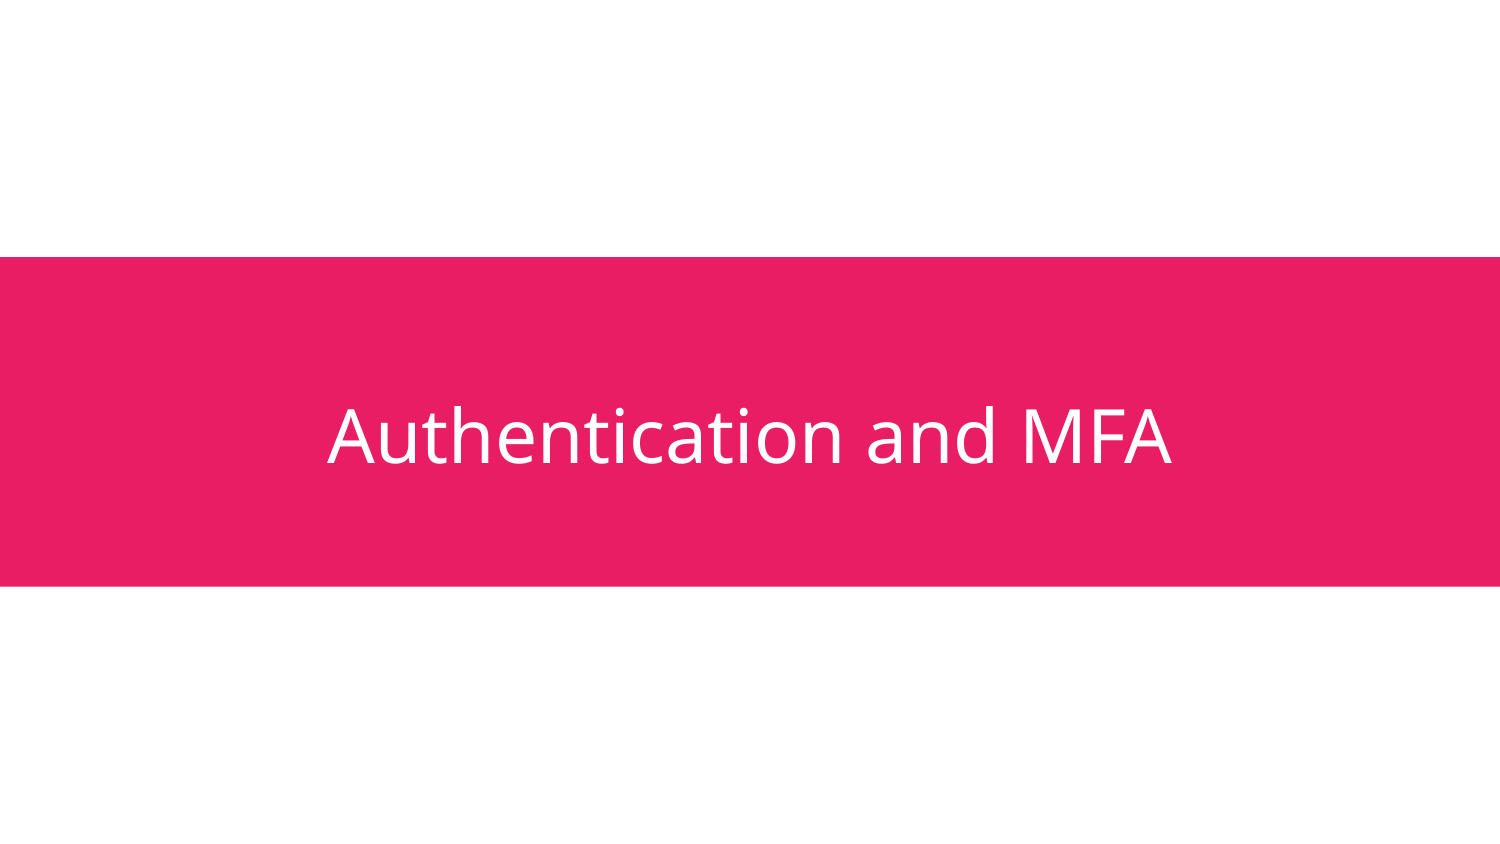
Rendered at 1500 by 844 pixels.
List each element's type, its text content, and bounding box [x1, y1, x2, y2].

title Authentication and MFA [70, 309, 1430, 559]
